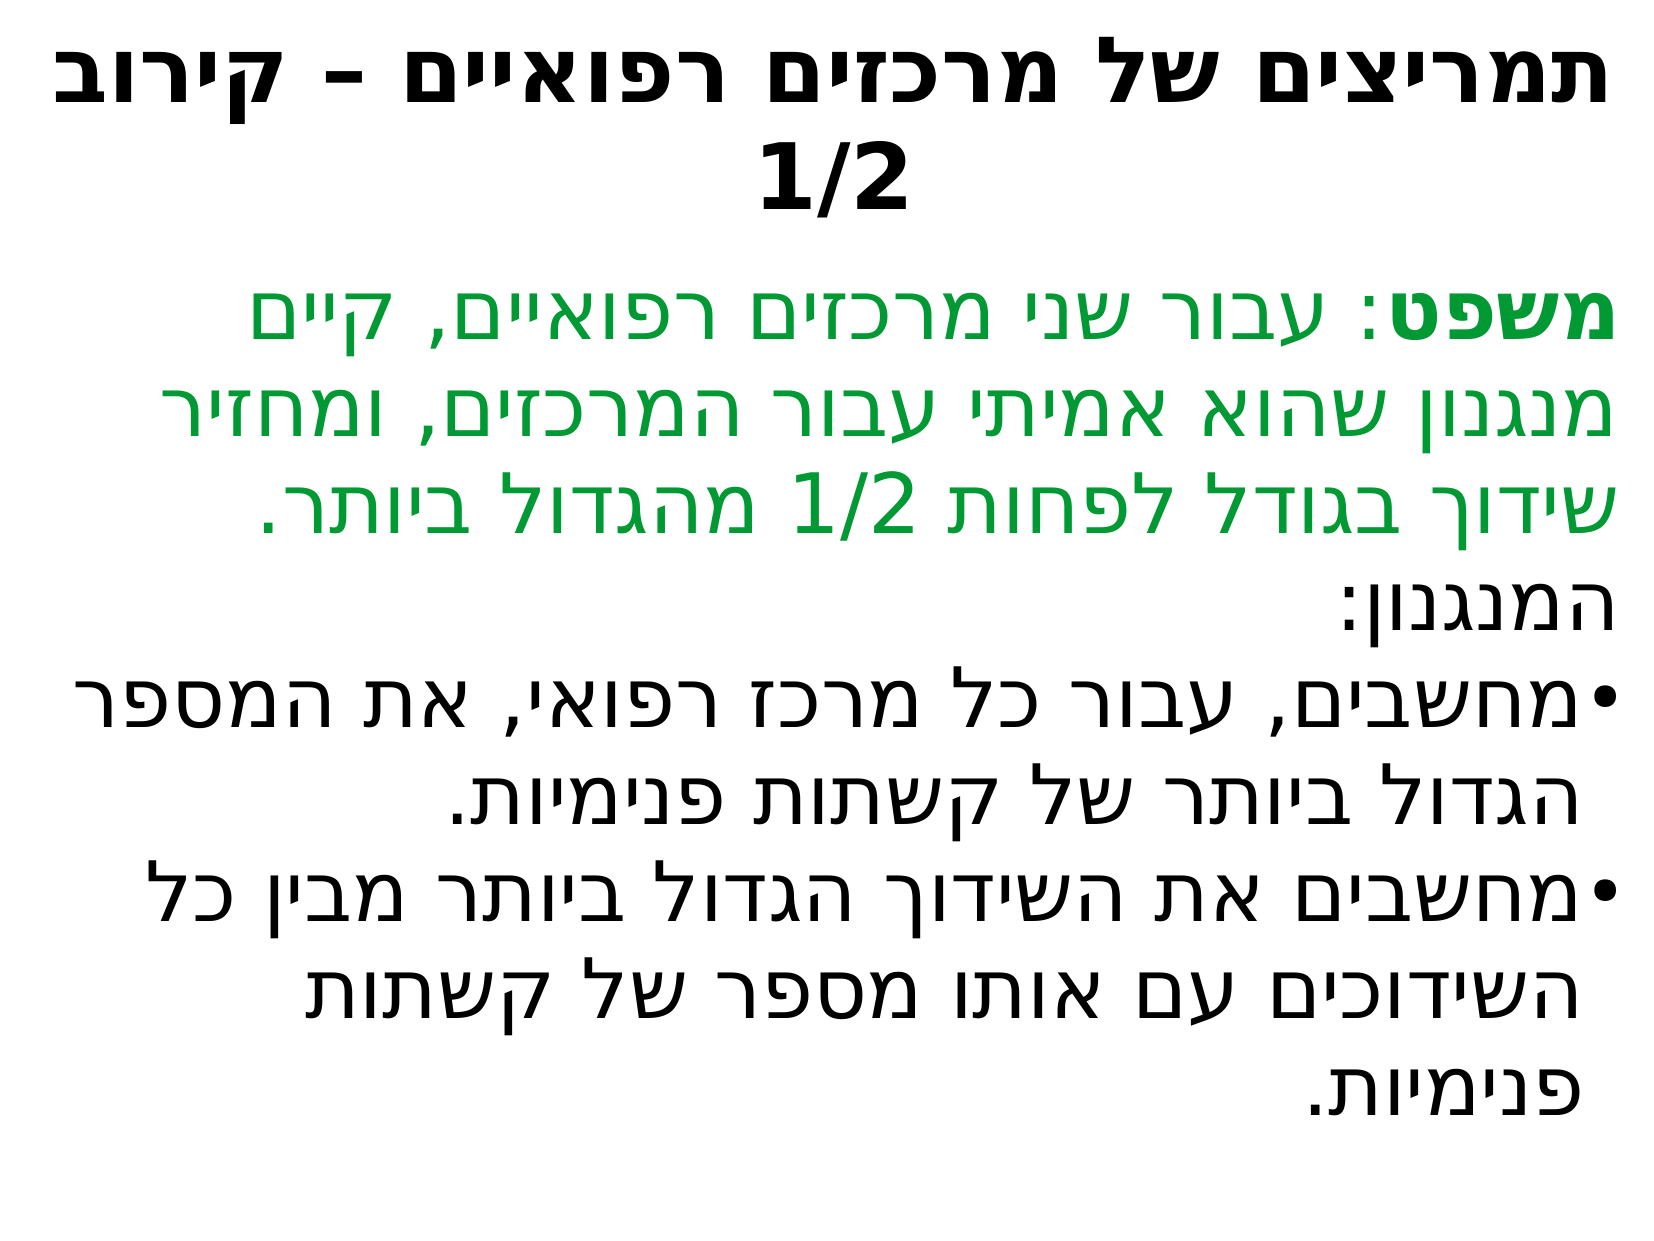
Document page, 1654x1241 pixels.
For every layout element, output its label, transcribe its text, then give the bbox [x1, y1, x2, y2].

text_box משפט: עבור שני מרכזים רפואיים, קיים מנגנון שהוא אמיתי עבור המרכזים, ומחזיר שידוך בגודל לפחות 1/2 מהגדול ביותר. המנגנון: מחשבים, עבור כל מרכז רפואי, את המספר הגדול ביותר של קשתות פנימיות. מחשבים את השידוך הגדול ביותר מבין כל השידוכים עם אותו מספר של קשתות פנימיות. [15, 255, 1636, 1096]
title תמריצים של מרכזים רפואיים – קירוב 1/2 [15, 22, 1654, 226]
